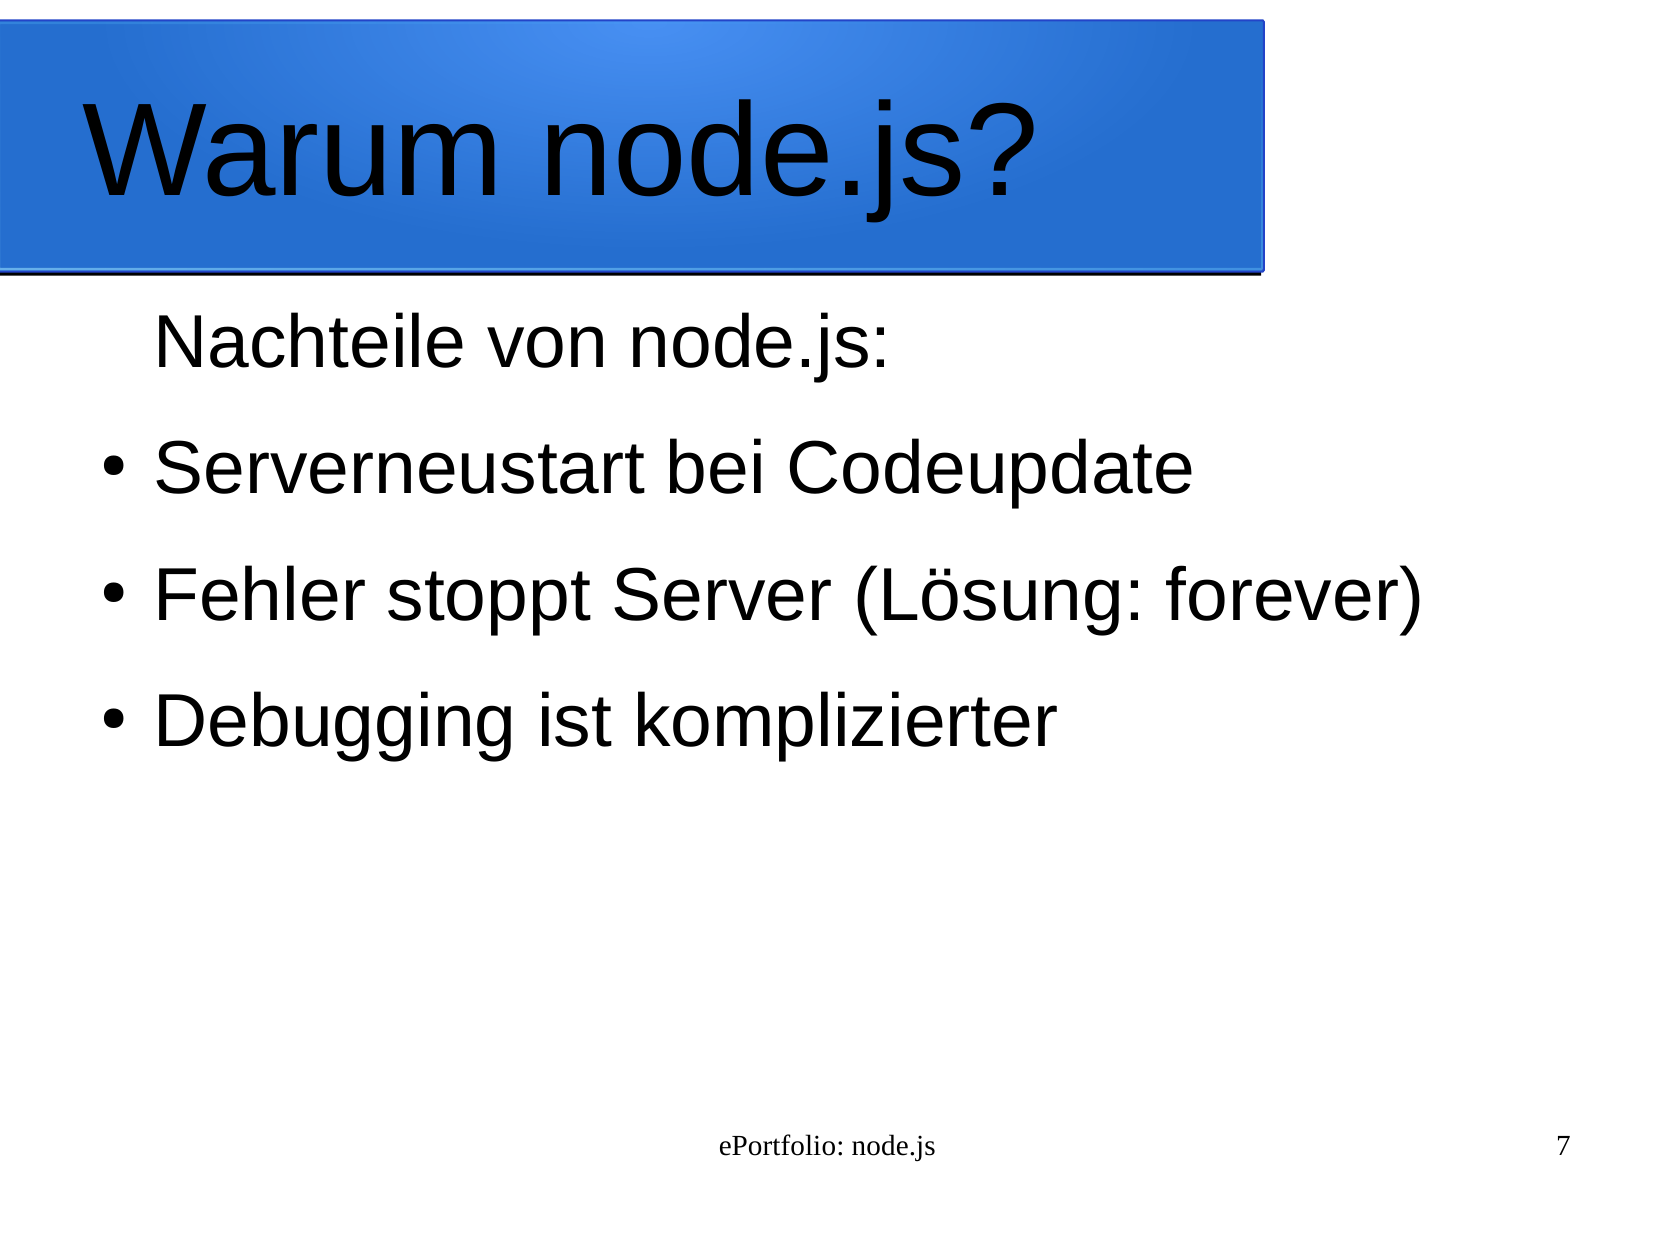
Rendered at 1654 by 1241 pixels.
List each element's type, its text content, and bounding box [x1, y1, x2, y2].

list Nachteile von node.js: Serverneustart bei Codeupdate Fehler stoppt Server (Lösung: forever) Debugging ist komplizierter [82, 299, 1571, 1019]
title Warum node.js? [82, 47, 1235, 252]
